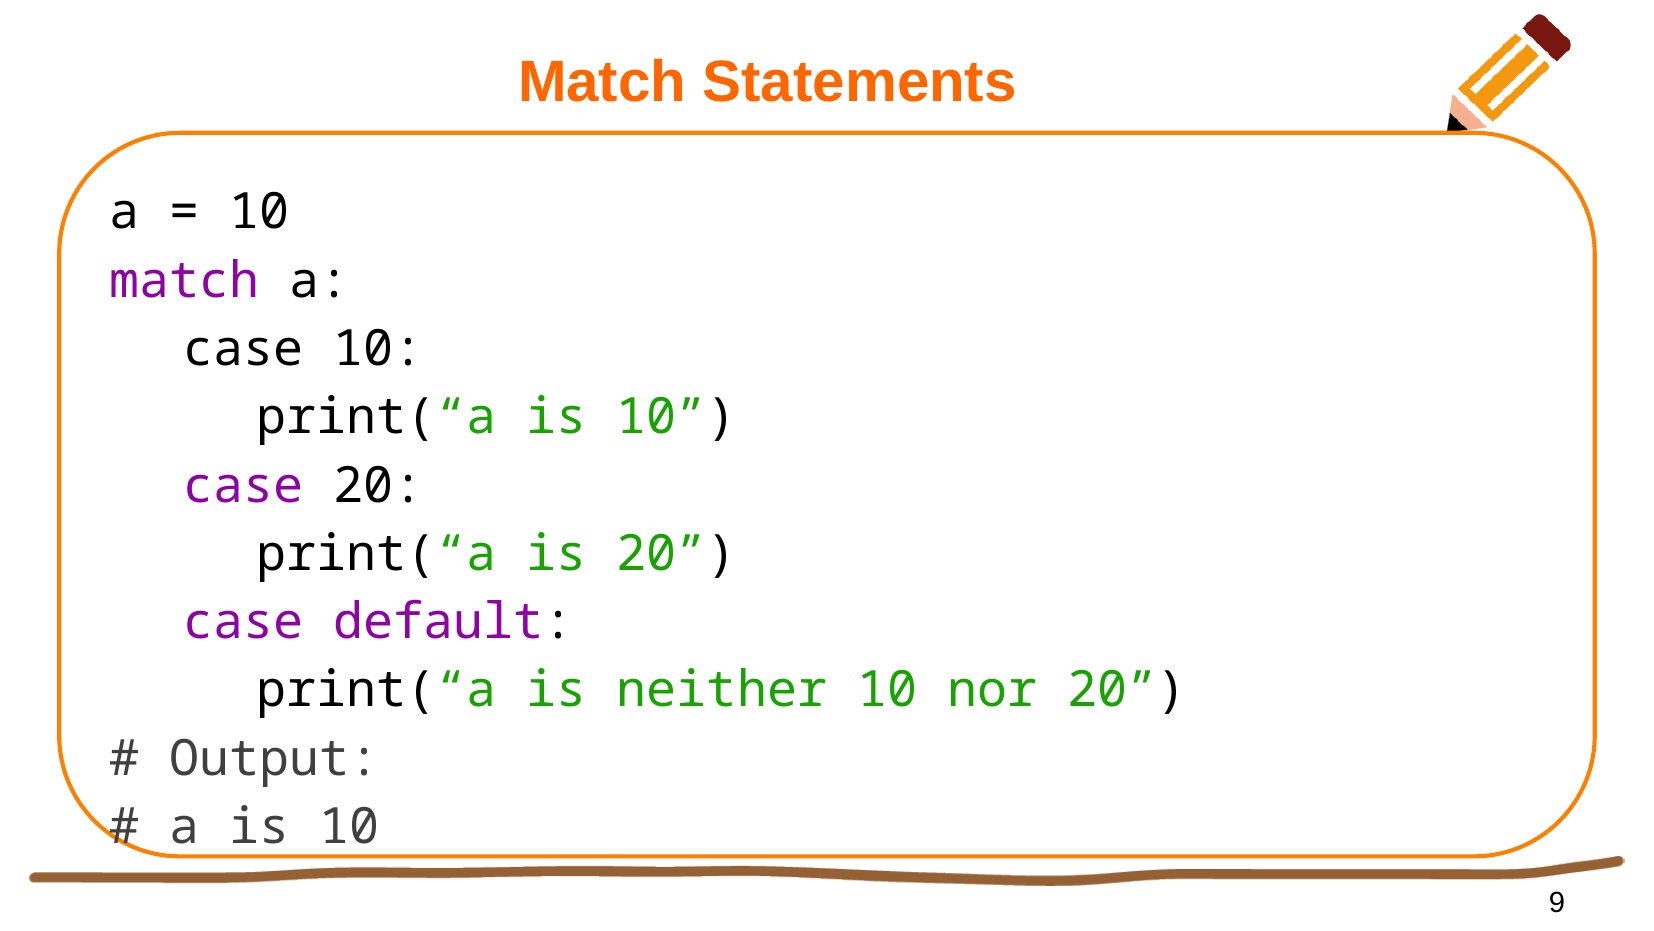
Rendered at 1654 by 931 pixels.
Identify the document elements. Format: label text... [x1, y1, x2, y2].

picture [29, 856, 1625, 886]
picture [1446, 14, 1571, 133]
title Match Statements [88, 29, 1447, 133]
text_box a = 10 match a: case 10: print(“a is 10”) case 20: print(“a is 20”) case default: print(“a is neither 10 nor 20”) # Output: # a is 10 [59, 132, 1595, 857]
